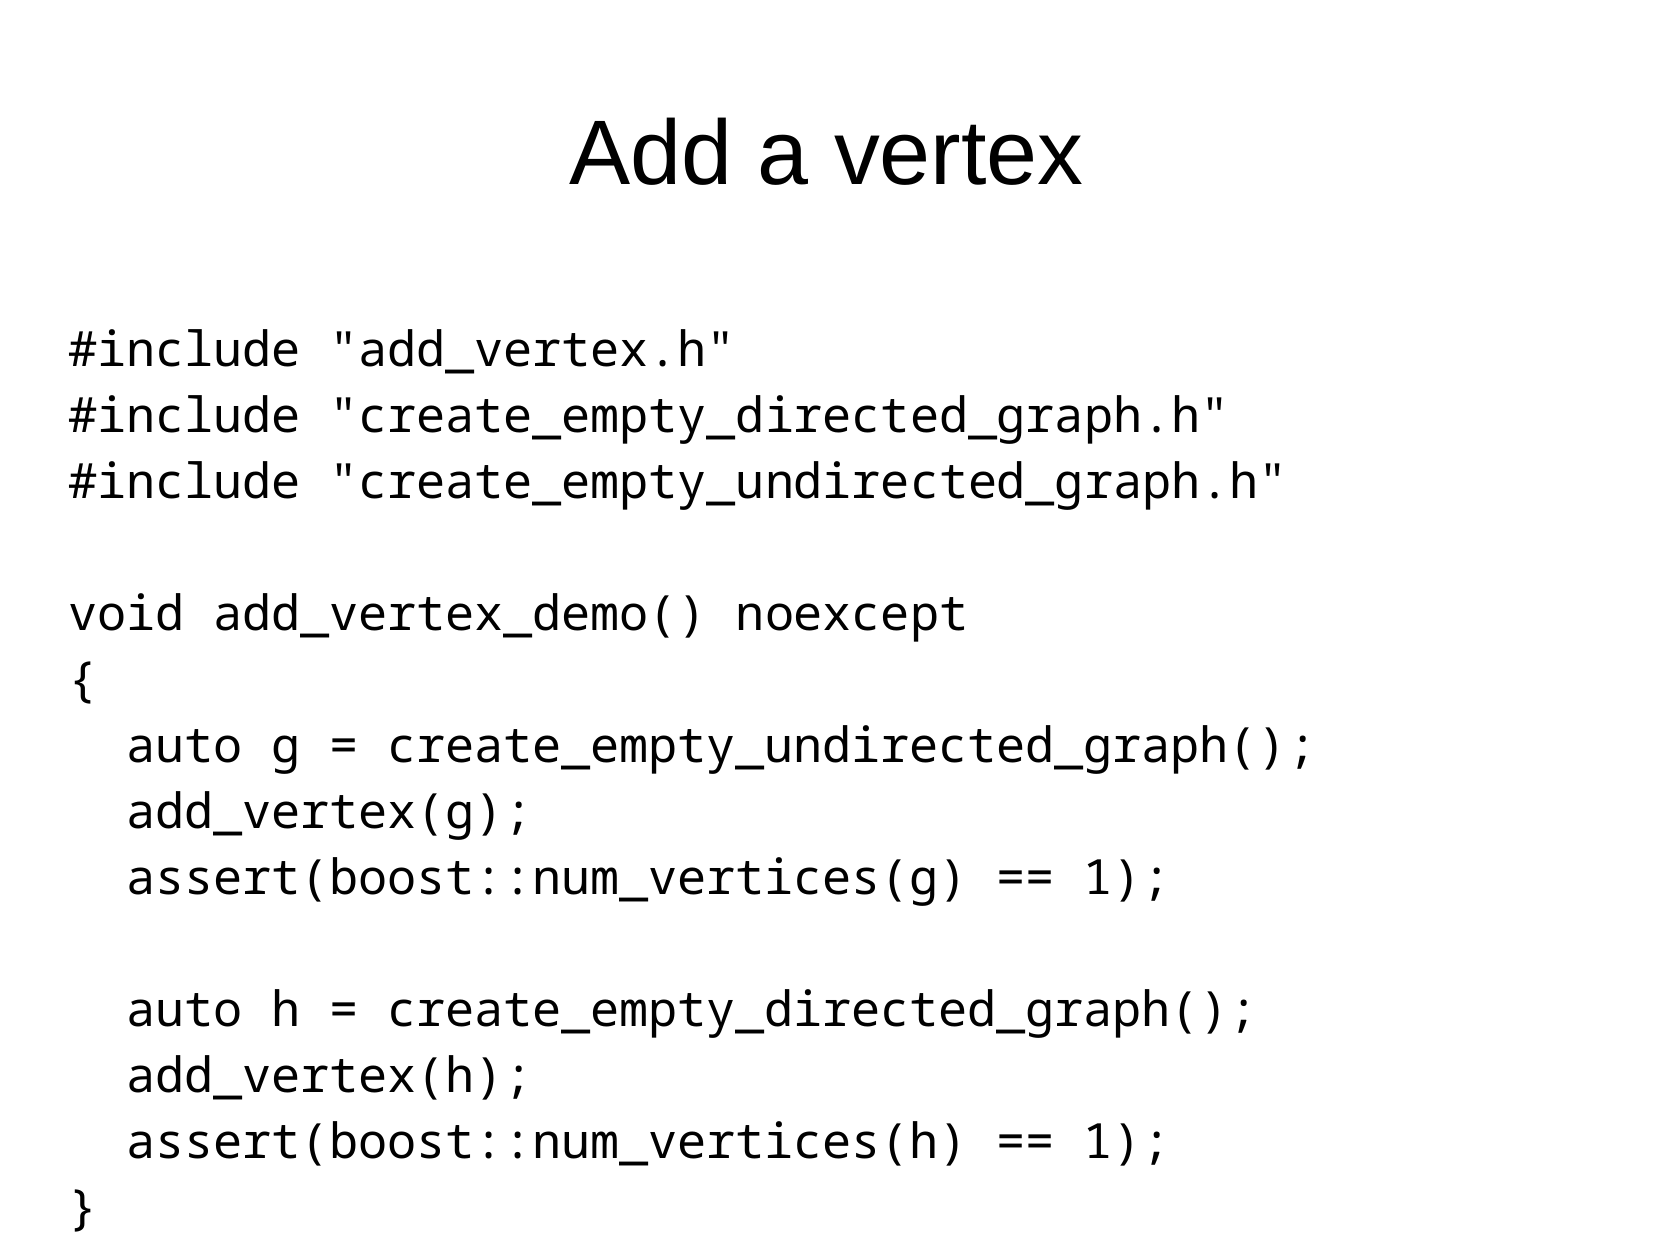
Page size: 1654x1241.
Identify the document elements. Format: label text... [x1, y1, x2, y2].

list #include "add_vertex.h" #include "create_empty_directed_graph.h" #include "create_empty_undirected_graph.h" void add_vertex_demo() noexcept { auto g = create_empty_undirected_graph(); add_vertex(g); assert(boost::num_vertices(g) == 1); auto h = create_empty_directed_graph(); add_vertex(h); assert(boost::num_vertices(h) == 1); } [0, 315, 1654, 1241]
title Add a vertex [82, 49, 1571, 257]
